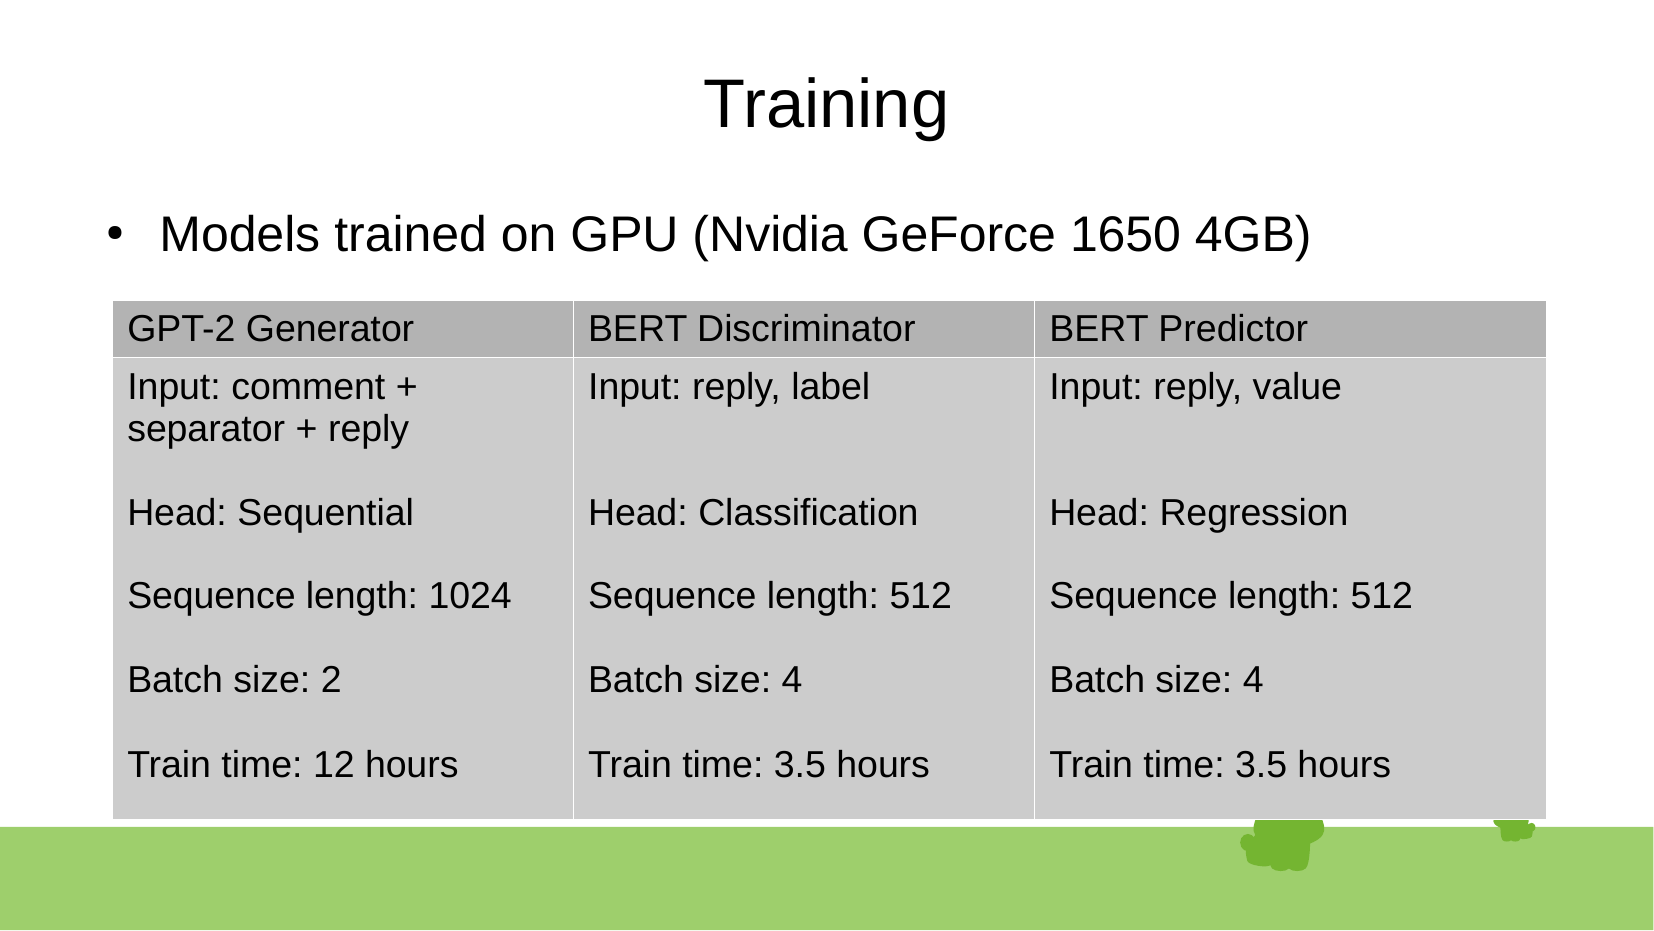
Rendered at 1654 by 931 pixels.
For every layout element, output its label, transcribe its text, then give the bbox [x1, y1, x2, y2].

table_cell Input: reply, value Head: Regression Sequence length: 512 Batch size: 4 Train time: 3.5 hours [1035, 358, 1546, 819]
table_cell Input: reply, label Head: Classification Sequence length: 512 Batch size: 4 Train time: 3.5 hours [574, 358, 1034, 819]
table_header GPT-2 Generator [113, 301, 573, 357]
table_header BERT Predictor [1035, 301, 1546, 357]
table_header BERT Discriminator [574, 301, 1034, 357]
list Models trained on GPU (Nvidia GeForce 1650 4GB) [88, 206, 1565, 301]
title Training [88, 29, 1565, 178]
table_cell Input: comment + separator + reply Head: Sequential Sequence length: 1024 Batch size: 2 Train time: 12 hours [113, 358, 573, 819]
